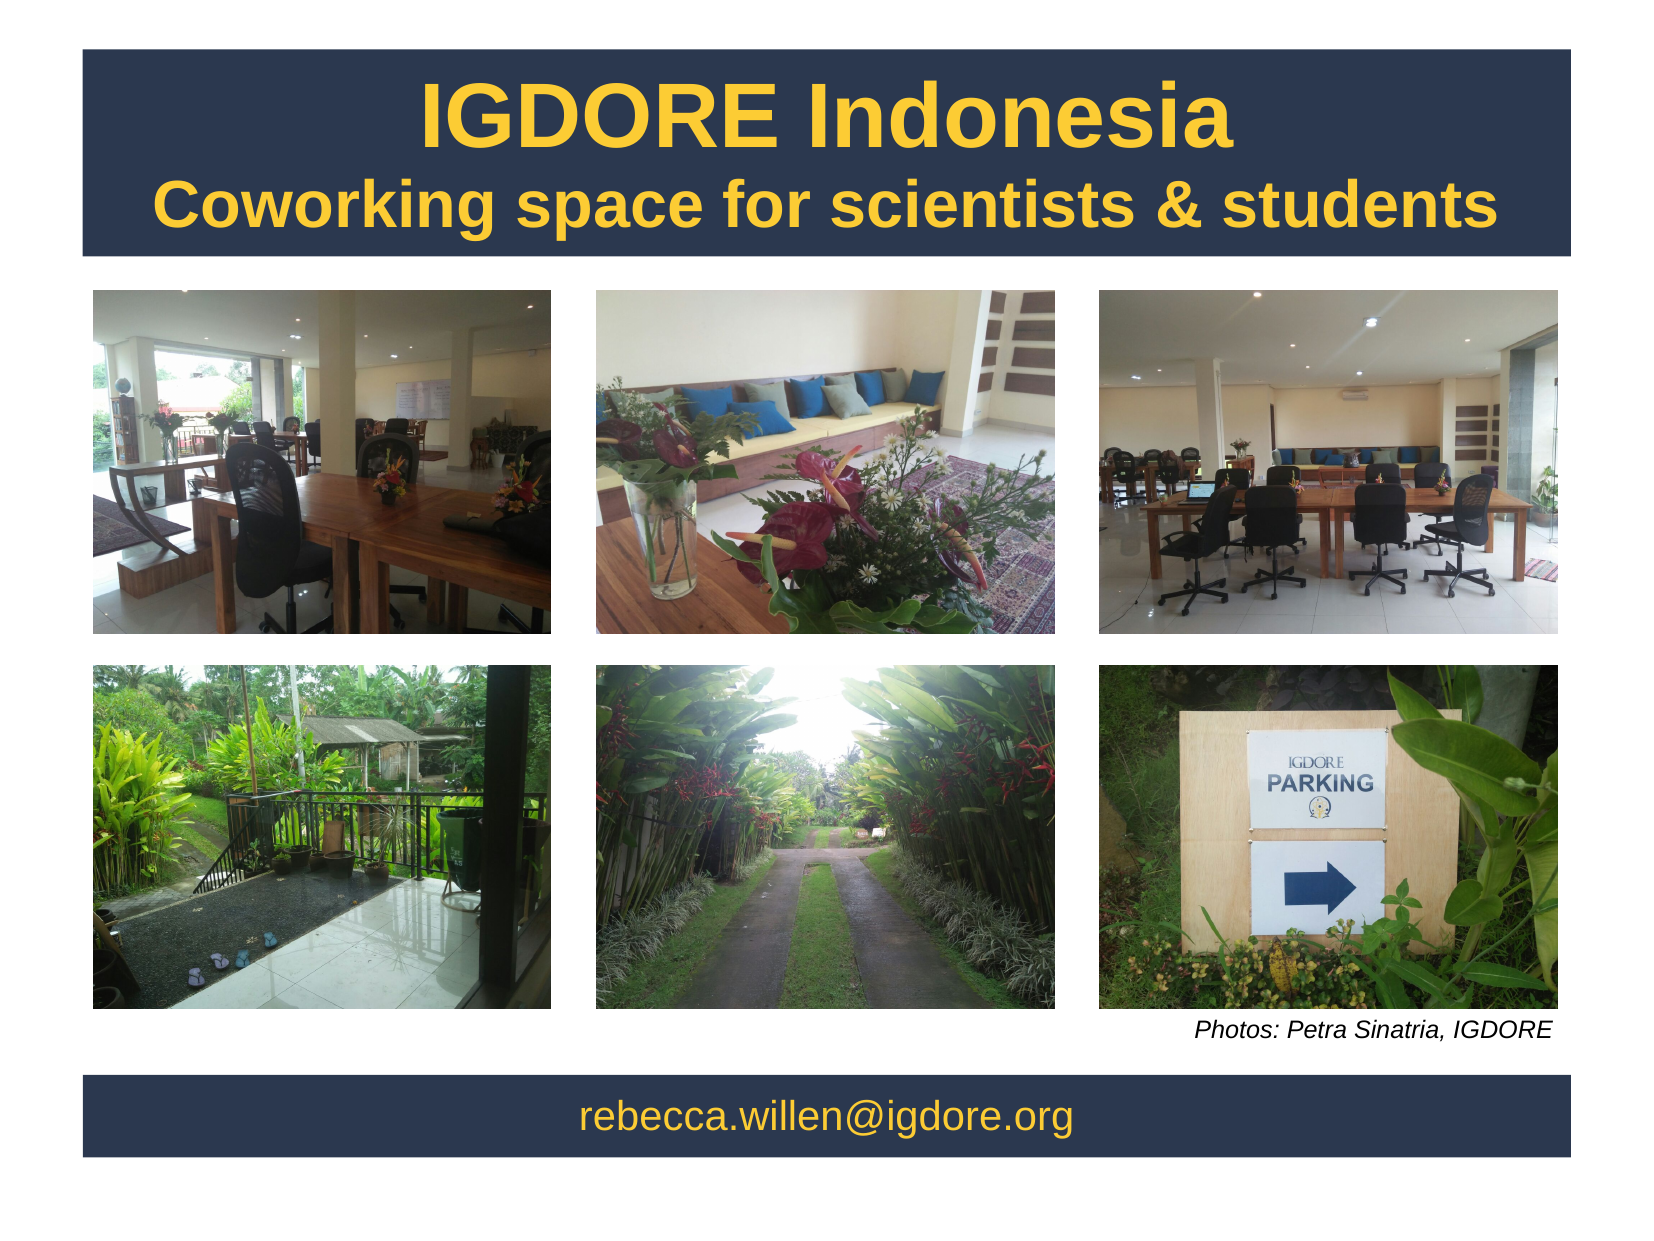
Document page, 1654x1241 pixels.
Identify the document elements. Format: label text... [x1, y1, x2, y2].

picture [596, 665, 1055, 1009]
picture [93, 290, 551, 634]
picture [1099, 290, 1558, 634]
picture [596, 290, 1055, 634]
text_box Photos: Petra Sinatria, IGDORE [1134, 1015, 1560, 1068]
title IGDORE Indonesia Coworking space for scientists & students [82, 49, 1571, 257]
picture [93, 665, 551, 1009]
picture [1099, 665, 1558, 1009]
title rebecca.willen@igdore.org [82, 1074, 1571, 1158]
